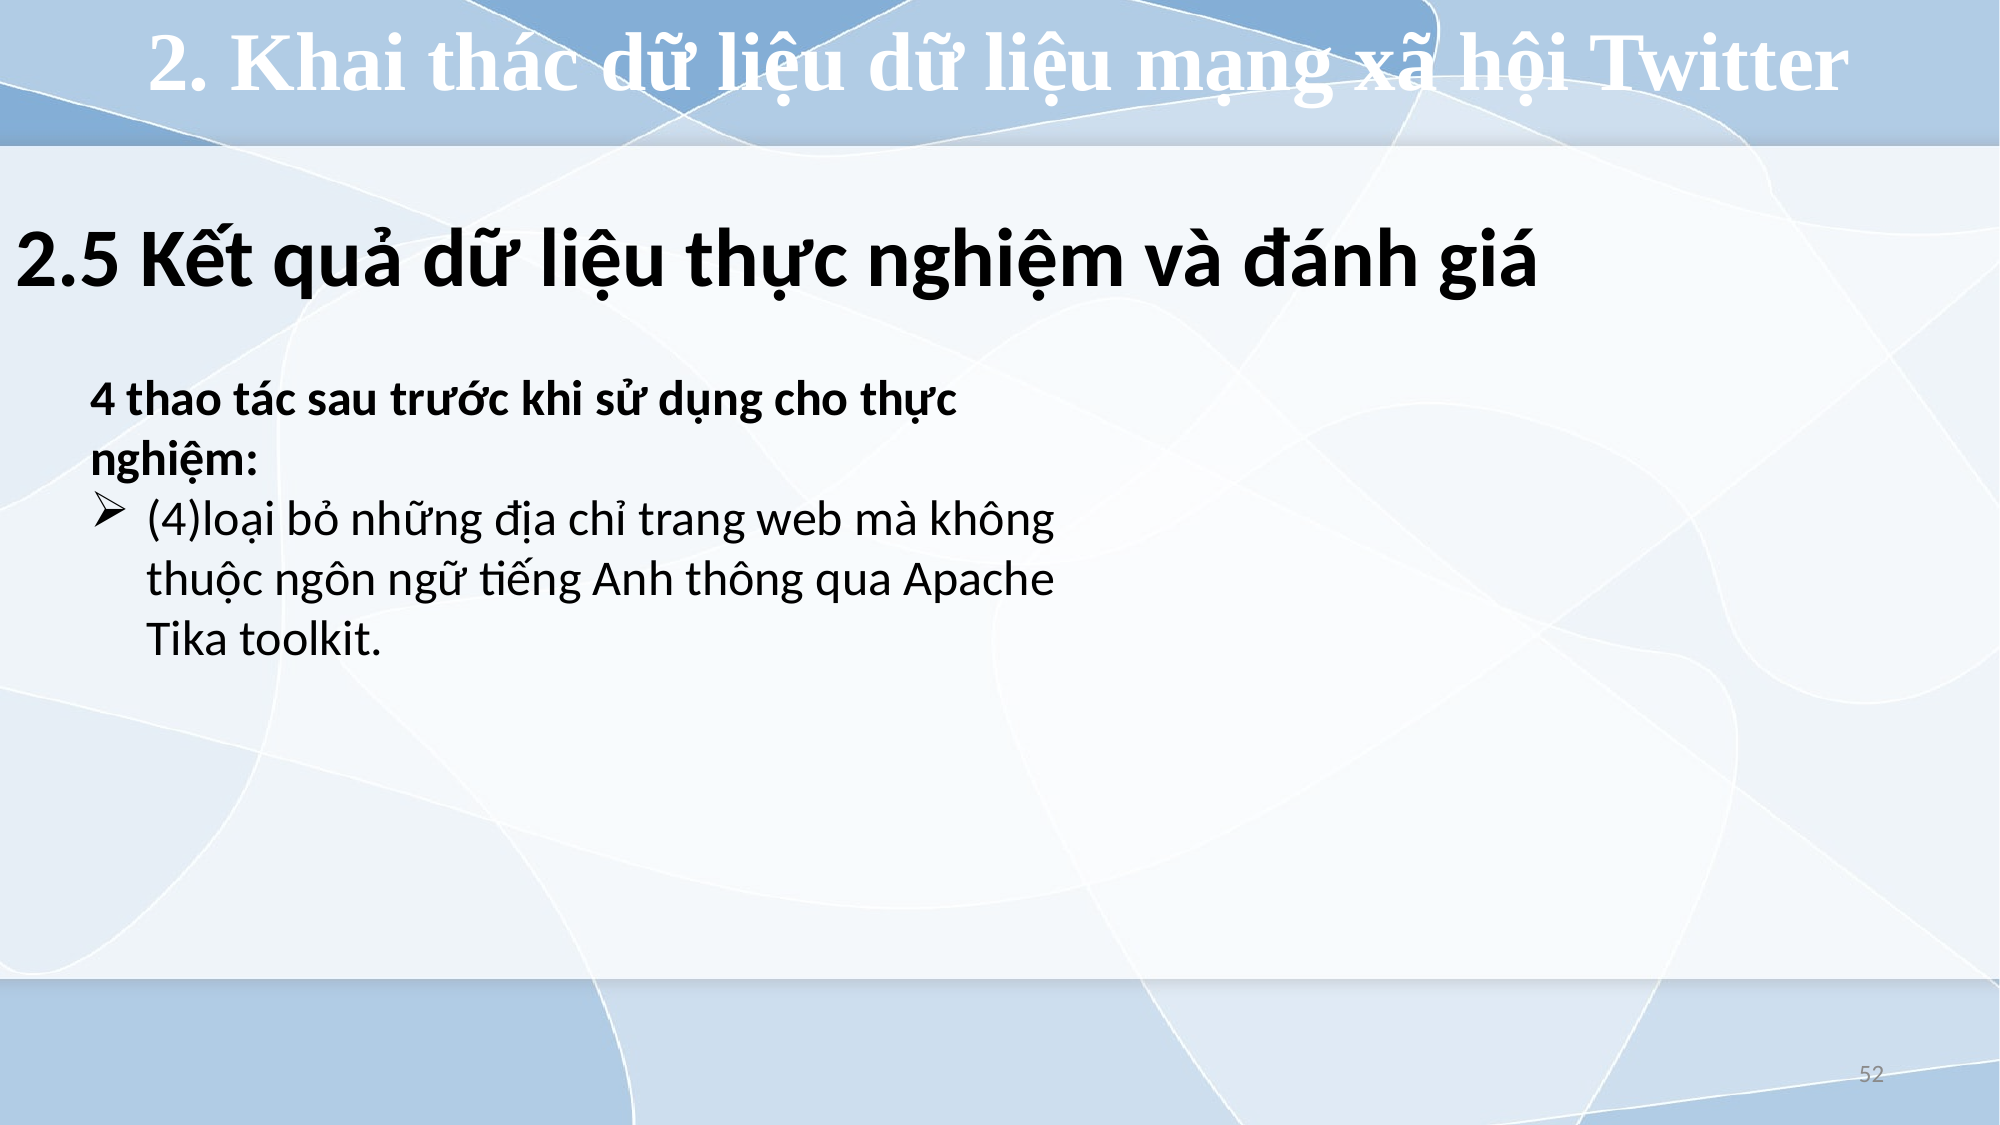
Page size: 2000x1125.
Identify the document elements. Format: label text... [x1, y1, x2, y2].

title 2.5 Kết quả dữ liệu thực nghiệm và đánh giá [0, 153, 1988, 354]
slide_number <number> [1432, 1042, 1900, 1103]
text_box 4 thao tác sau trước khi sử dụng cho thực nghiệm: (4)loại bỏ những địa chỉ trang web mà không thuộc ngôn ngữ tiếng Anh thông qua Apache Tika toolkit. [75, 357, 1075, 733]
text_box 2. Khai thác dữ liệu dữ liệu mạng xã hội Twitter [0, 0, 2000, 115]
